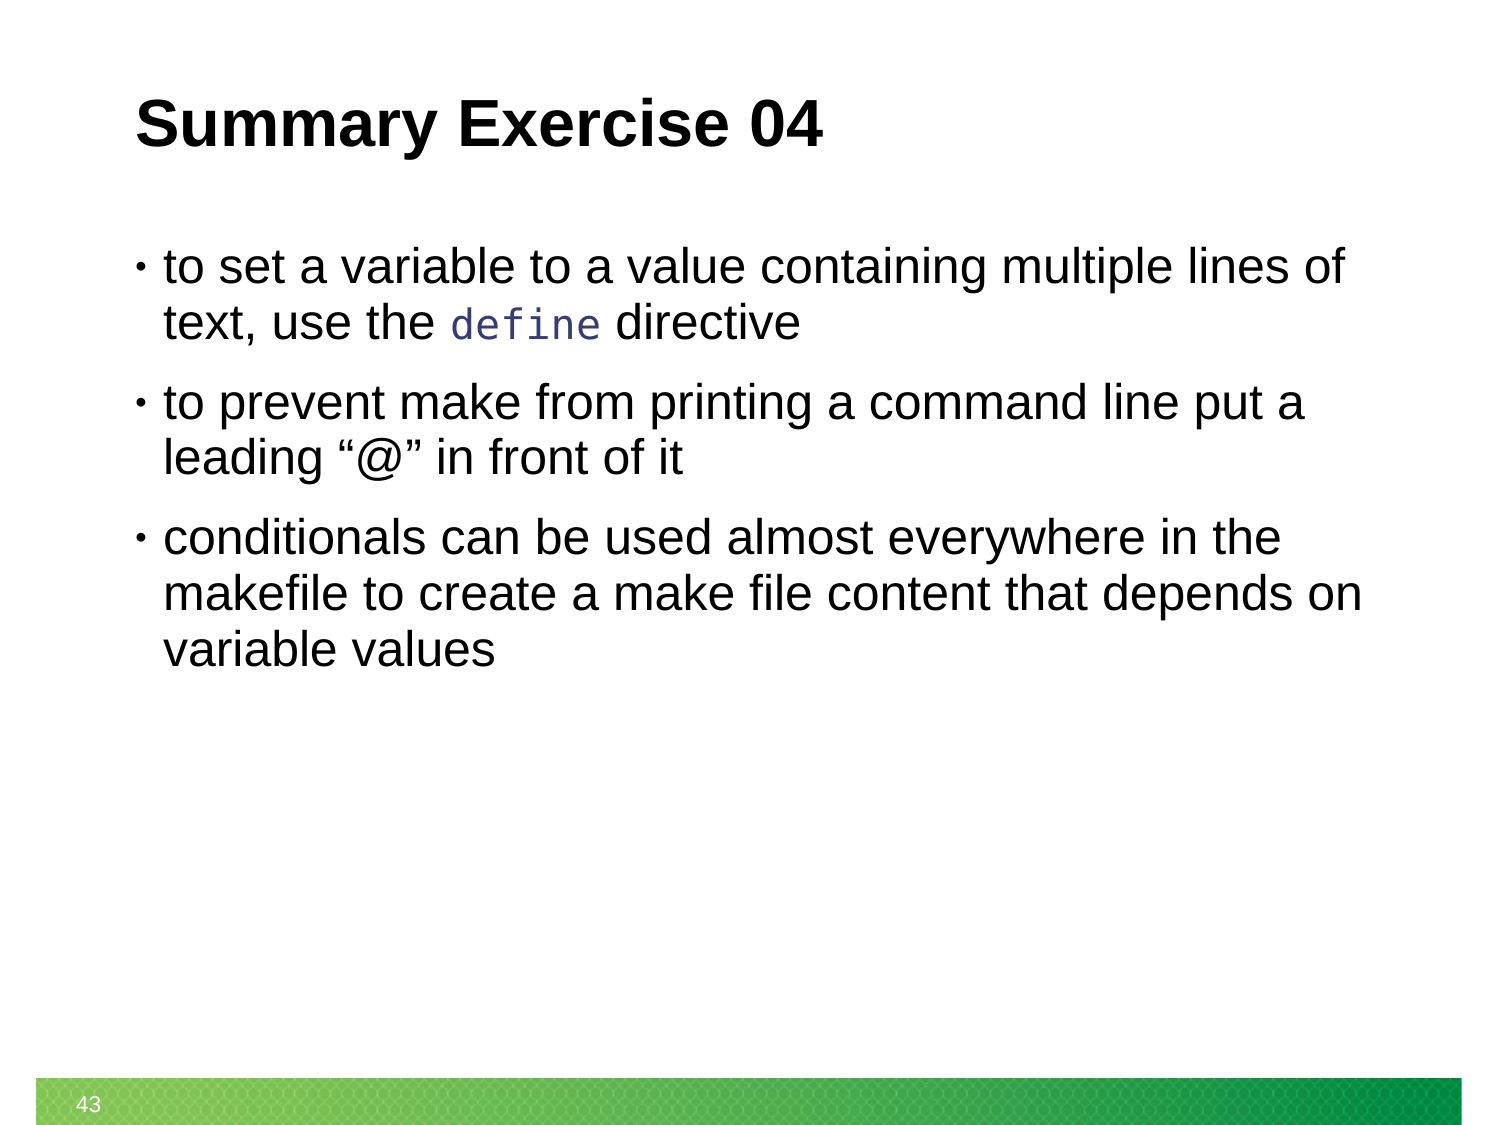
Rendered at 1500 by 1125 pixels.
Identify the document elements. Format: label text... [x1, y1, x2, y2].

picture [36, 1078, 1462, 1125]
title Summary Exercise 04 [135, 41, 1372, 204]
list to set a variable to a value containing multiple lines of text, use the define directive to prevent make from printing a command line put a leading “@” in front of it conditionals can be used almost everywhere in the makefile to create a make file content that depends on variable values [135, 238, 1372, 982]
